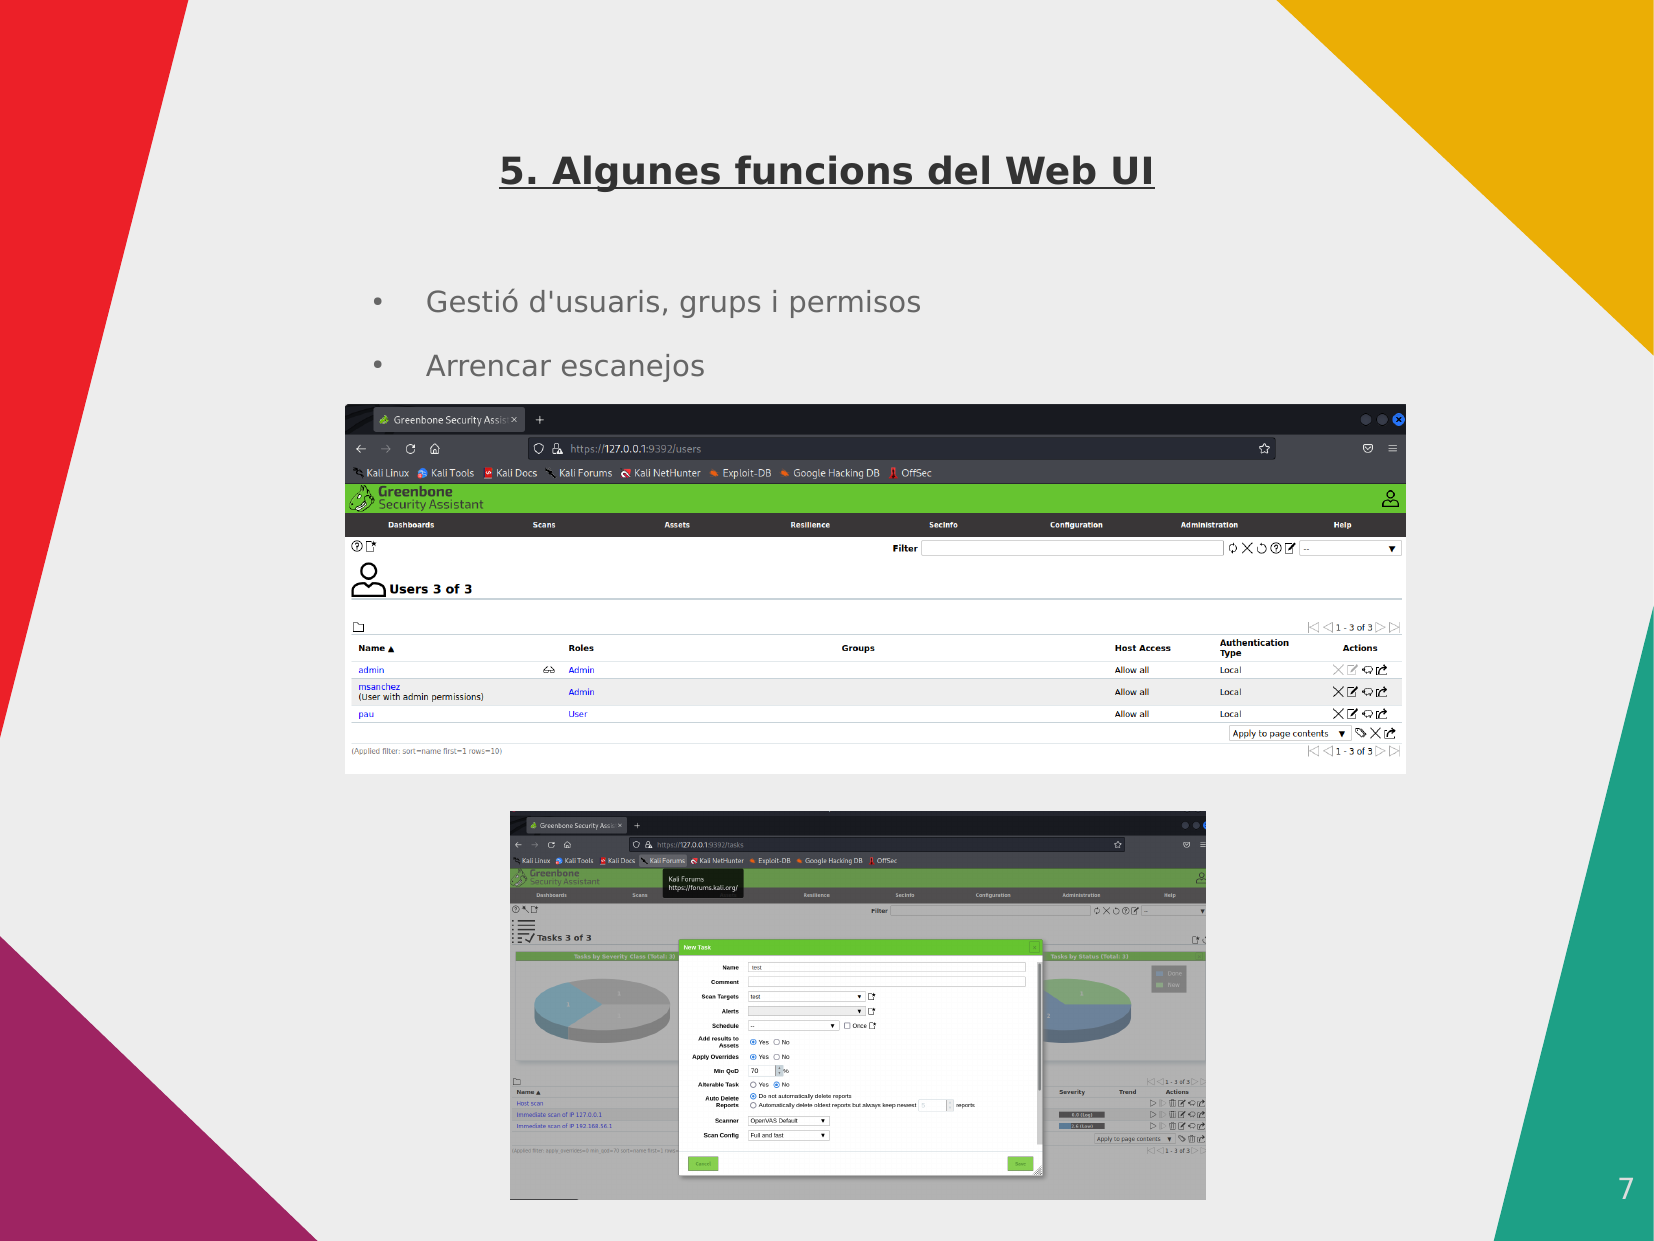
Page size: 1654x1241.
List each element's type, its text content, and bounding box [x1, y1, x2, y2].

picture [345, 404, 1406, 774]
picture [510, 811, 1206, 1201]
list Gestió d'usuaris, grups i permisos Arrencar escanejos [354, 285, 1591, 493]
title 5. Algunes funcions del Web UI [114, 73, 1539, 271]
